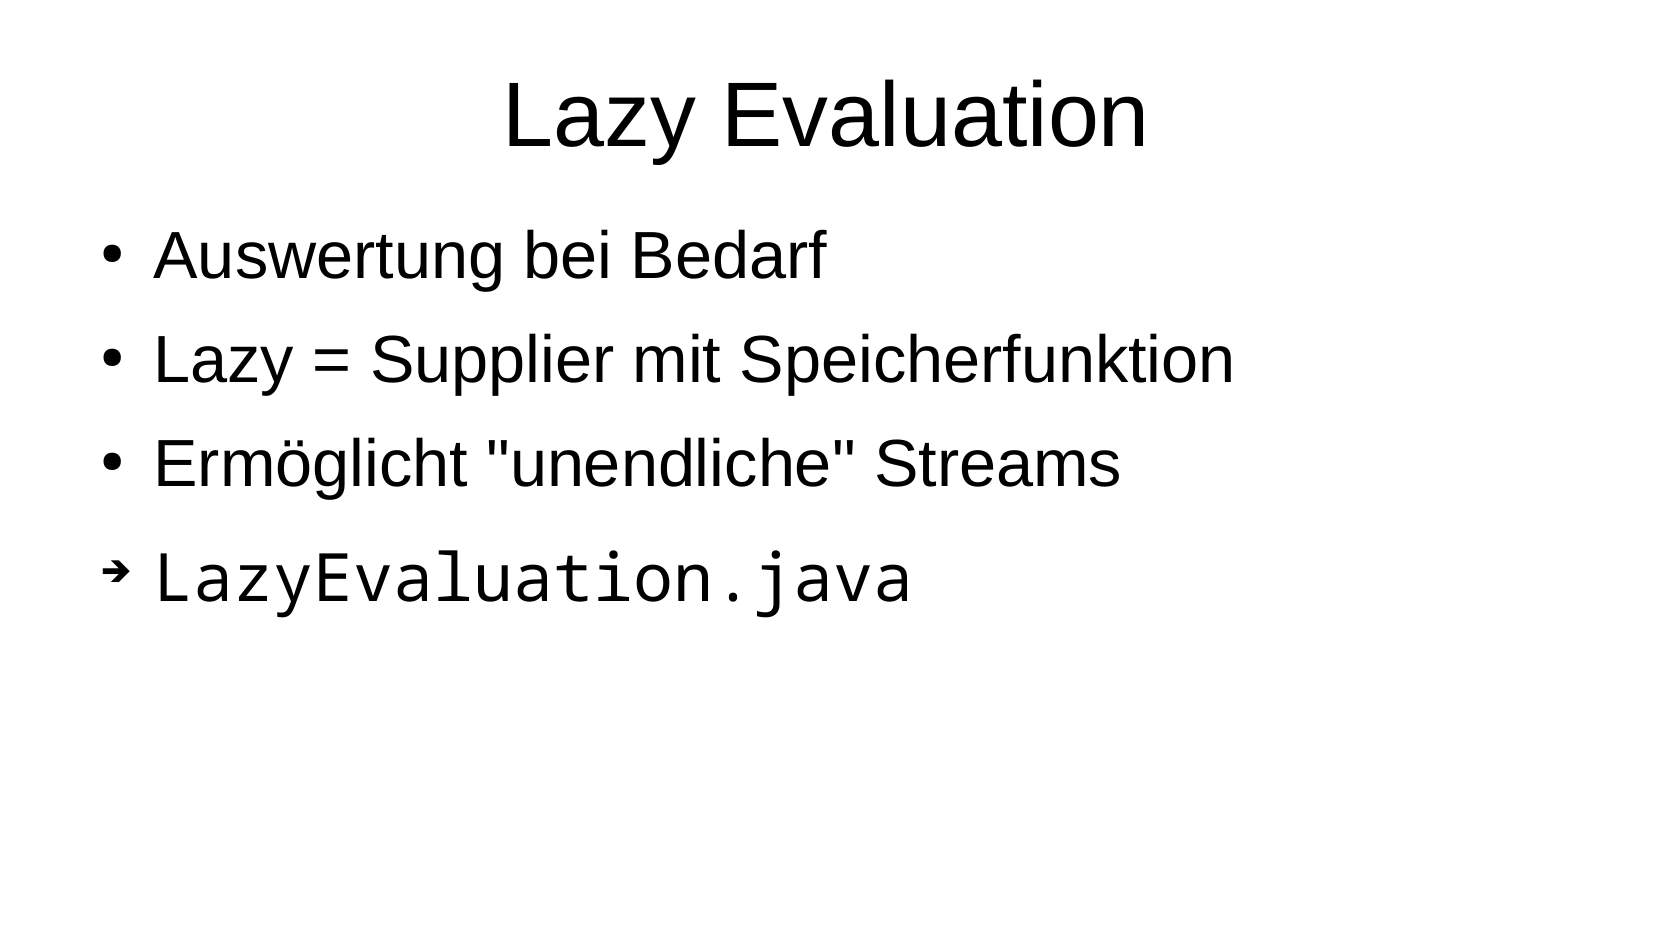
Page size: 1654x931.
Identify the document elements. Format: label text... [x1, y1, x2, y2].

title Lazy Evaluation [82, 37, 1571, 193]
list Auswertung bei Bedarf Lazy = Supplier mit Speicherfunktion Ermöglicht "unendliche" Streams LazyEvaluation.java [82, 217, 1571, 758]
